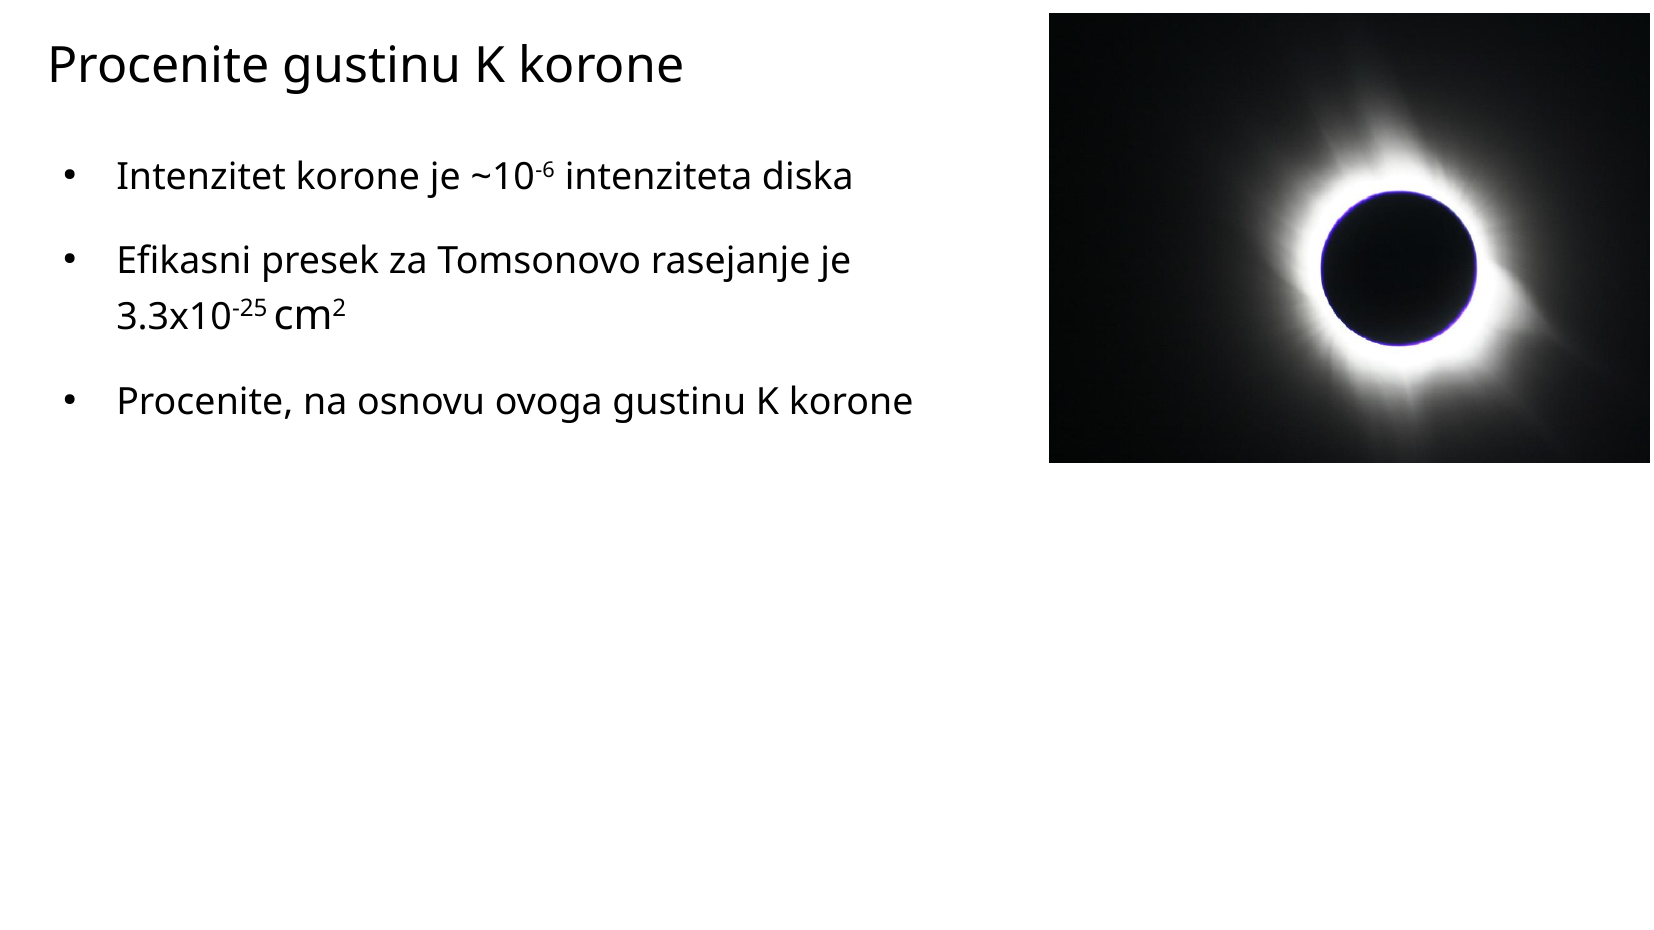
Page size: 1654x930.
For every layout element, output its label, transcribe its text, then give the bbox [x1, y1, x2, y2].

list Intenzitet korone je ~10-6 intenziteta diska Efikasni presek za Tomsonovo rasejanje je 3.3x10-25 cm2 Procenite, na osnovu ovoga gustinu K korone [47, 149, 1612, 825]
title Procenite gustinu K korone [47, 13, 1049, 113]
picture [1049, 13, 1650, 463]
